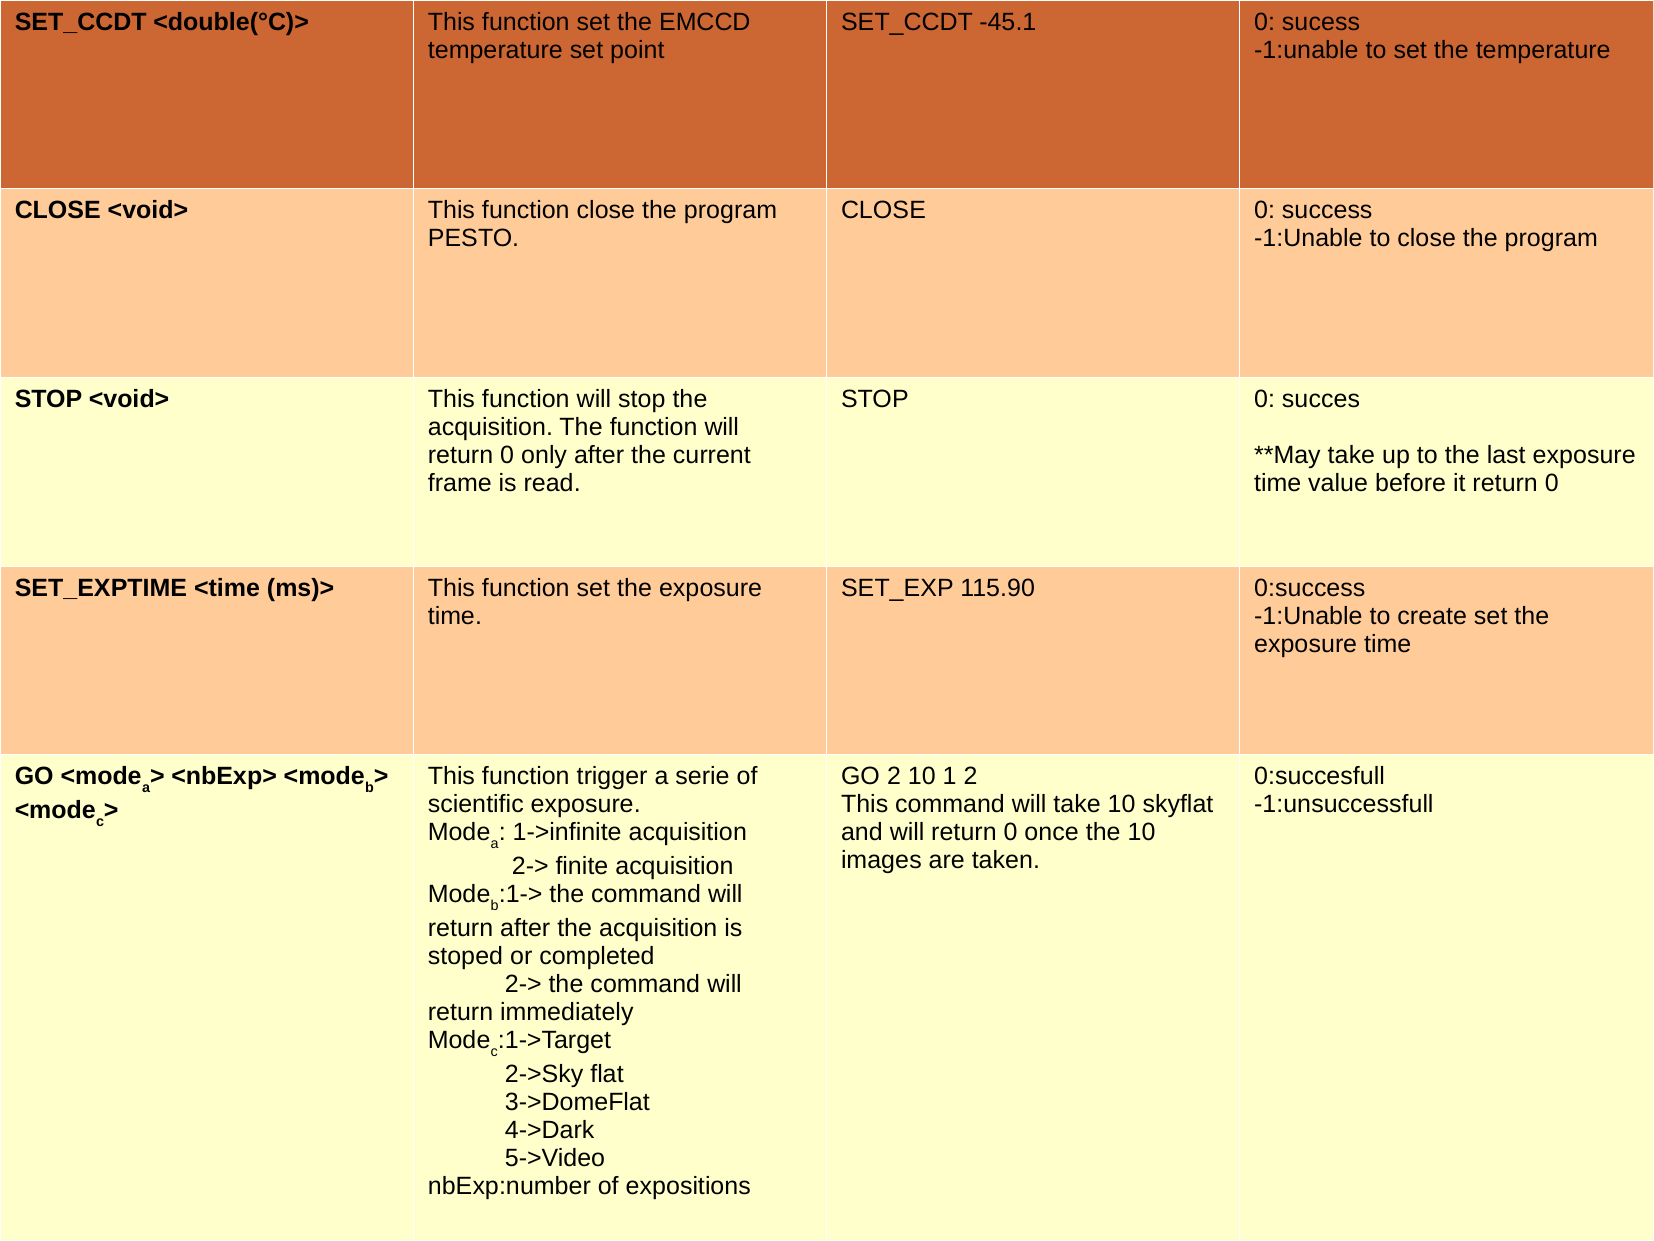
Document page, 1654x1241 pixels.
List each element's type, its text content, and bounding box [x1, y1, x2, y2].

table_header 0: sucess -1:unable to set the temperature [1240, 1, 1653, 188]
table_cell CLOSE [827, 189, 1239, 377]
table_cell STOP [827, 378, 1239, 566]
table_cell STOP <void> [1, 378, 413, 566]
table_cell CLOSE <void> [1, 189, 413, 377]
table_header SET_CCDT <double(°C)> [1, 1, 413, 188]
table_header This function set the EMCCD temperature set point [414, 1, 826, 188]
table_cell This function trigger a serie of scientific exposure. Modea: 1->infinite acquisition 2-> finite acquisition Modeb:1-> the command will return after the acquisition is stoped or completed 2-> the command will return immediately Modec:1->Target 2->Sky flat 3->DomeFlat 4->Dark 5->Video nbExp:number of expositions [414, 755, 826, 1240]
table_cell SET_EXPTIME <time (ms)> [1, 567, 413, 754]
table_cell SET_EXP 115.90 [827, 567, 1239, 754]
table_cell 0:success -1:Unable to create set the exposure time [1240, 567, 1653, 754]
table_cell 0: success -1:Unable to close the program [1240, 189, 1653, 377]
table_cell GO 2 10 1 2 This command will take 10 skyflat and will return 0 once the 10 images are taken. [827, 755, 1239, 1240]
table_header SET_CCDT -45.1 [827, 1, 1239, 188]
table_cell 0: succes **May take up to the last exposure time value before it return 0 [1240, 378, 1653, 566]
table_cell GO <modea> <nbExp> <modeb> <modec> [1, 755, 413, 1240]
table_cell This function close the program PESTO. [414, 189, 826, 377]
table_cell 0:succesfull -1:unsuccessfull [1240, 755, 1653, 1240]
table_cell This function will stop the acquisition. The function will return 0 only after the current frame is read. [414, 378, 826, 566]
table_cell This function set the exposure time. [414, 567, 826, 754]
